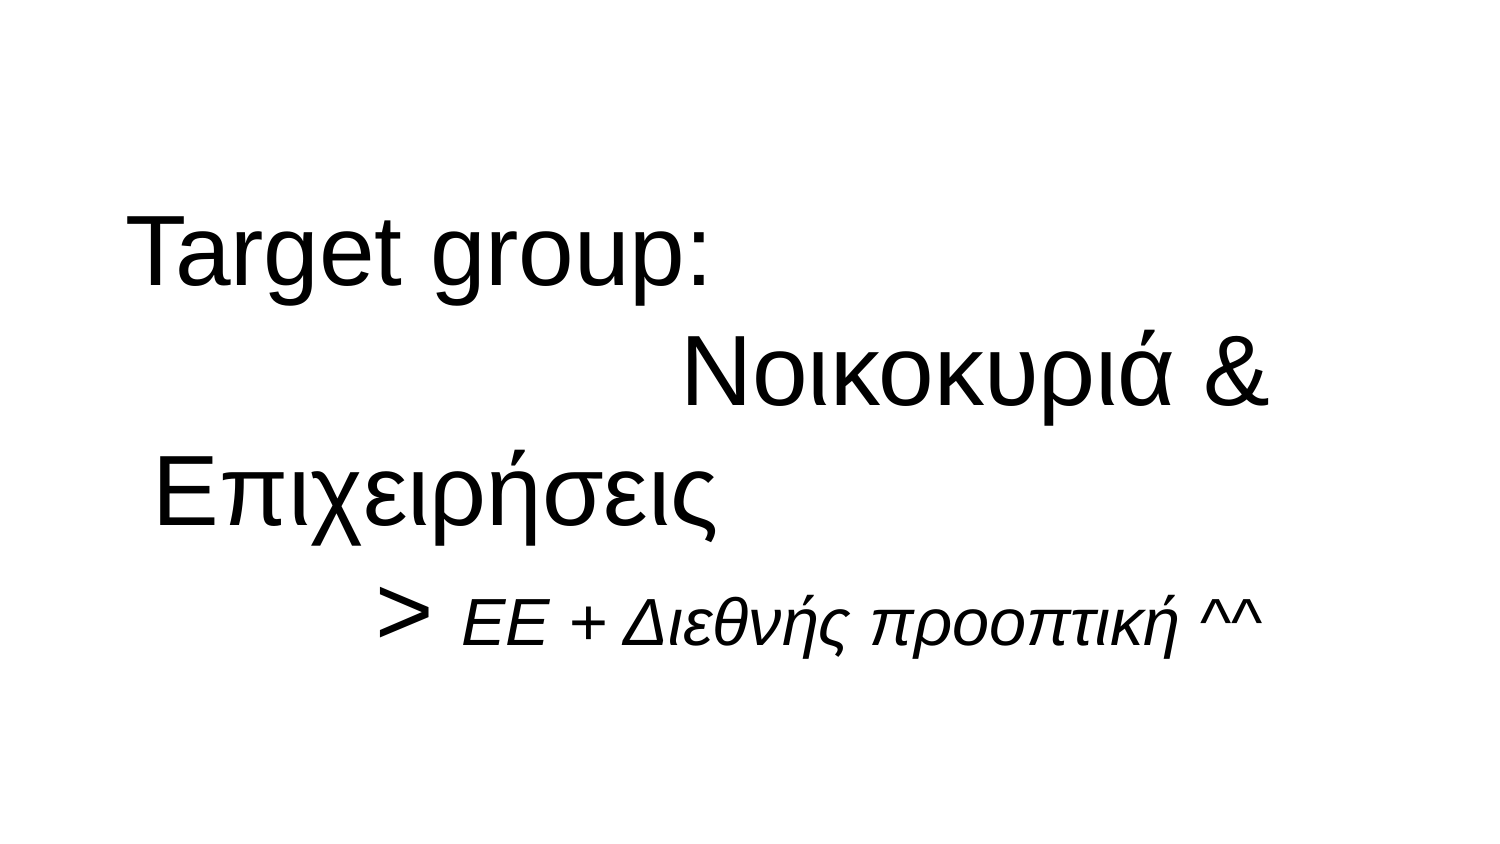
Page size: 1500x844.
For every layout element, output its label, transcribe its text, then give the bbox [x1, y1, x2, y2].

text_box Target group: Νοικοκυριά & Επιχειρήσεις > ΕΕ + Διεθνής προοπτική ^^ [110, 90, 1380, 761]
